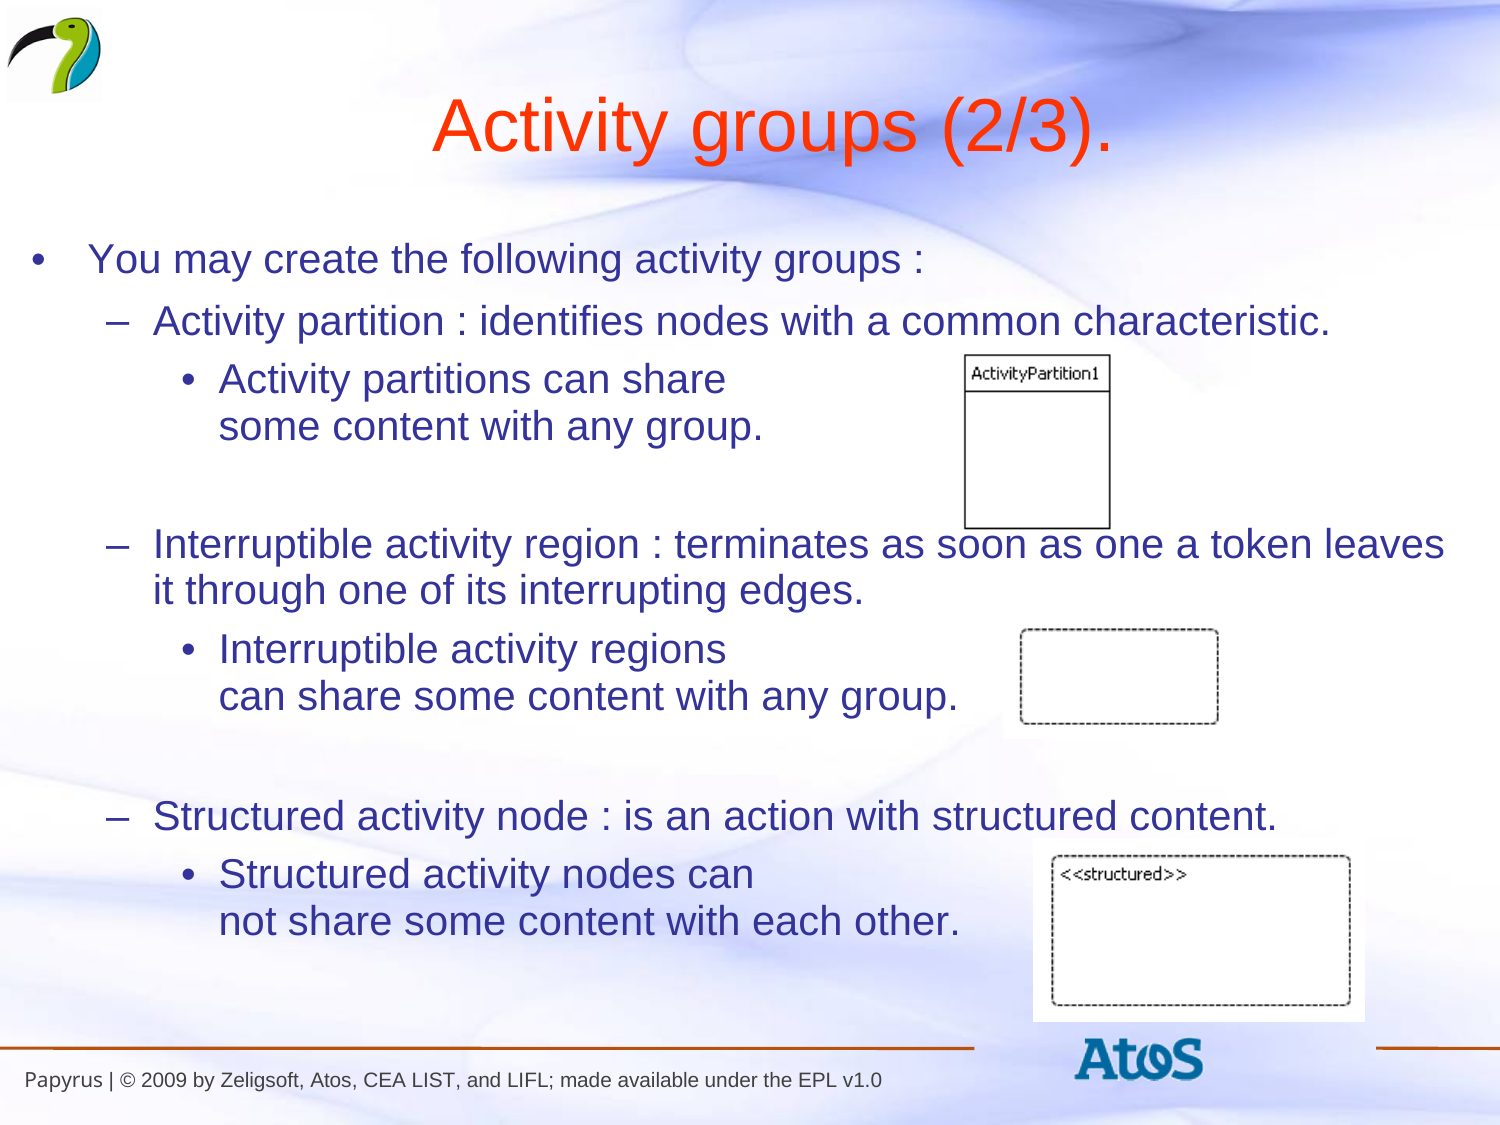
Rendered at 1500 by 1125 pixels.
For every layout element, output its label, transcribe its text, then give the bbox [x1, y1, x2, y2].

list You may create the following activity groups : Activity partition : identifies nodes with a common characteristic. Activity partitions can share some content with any group. Interruptible activity region : terminates as soon as one a token leaves it through one of its interrupting edges. Interruptible activity regions can share some content with any group. Structured activity node : is an action with structured content. Structured activity nodes can not share some content with each other. [31, 236, 1469, 960]
title Activity groups (2/3). [283, 72, 1264, 178]
picture [0, 0, 1500, 1125]
